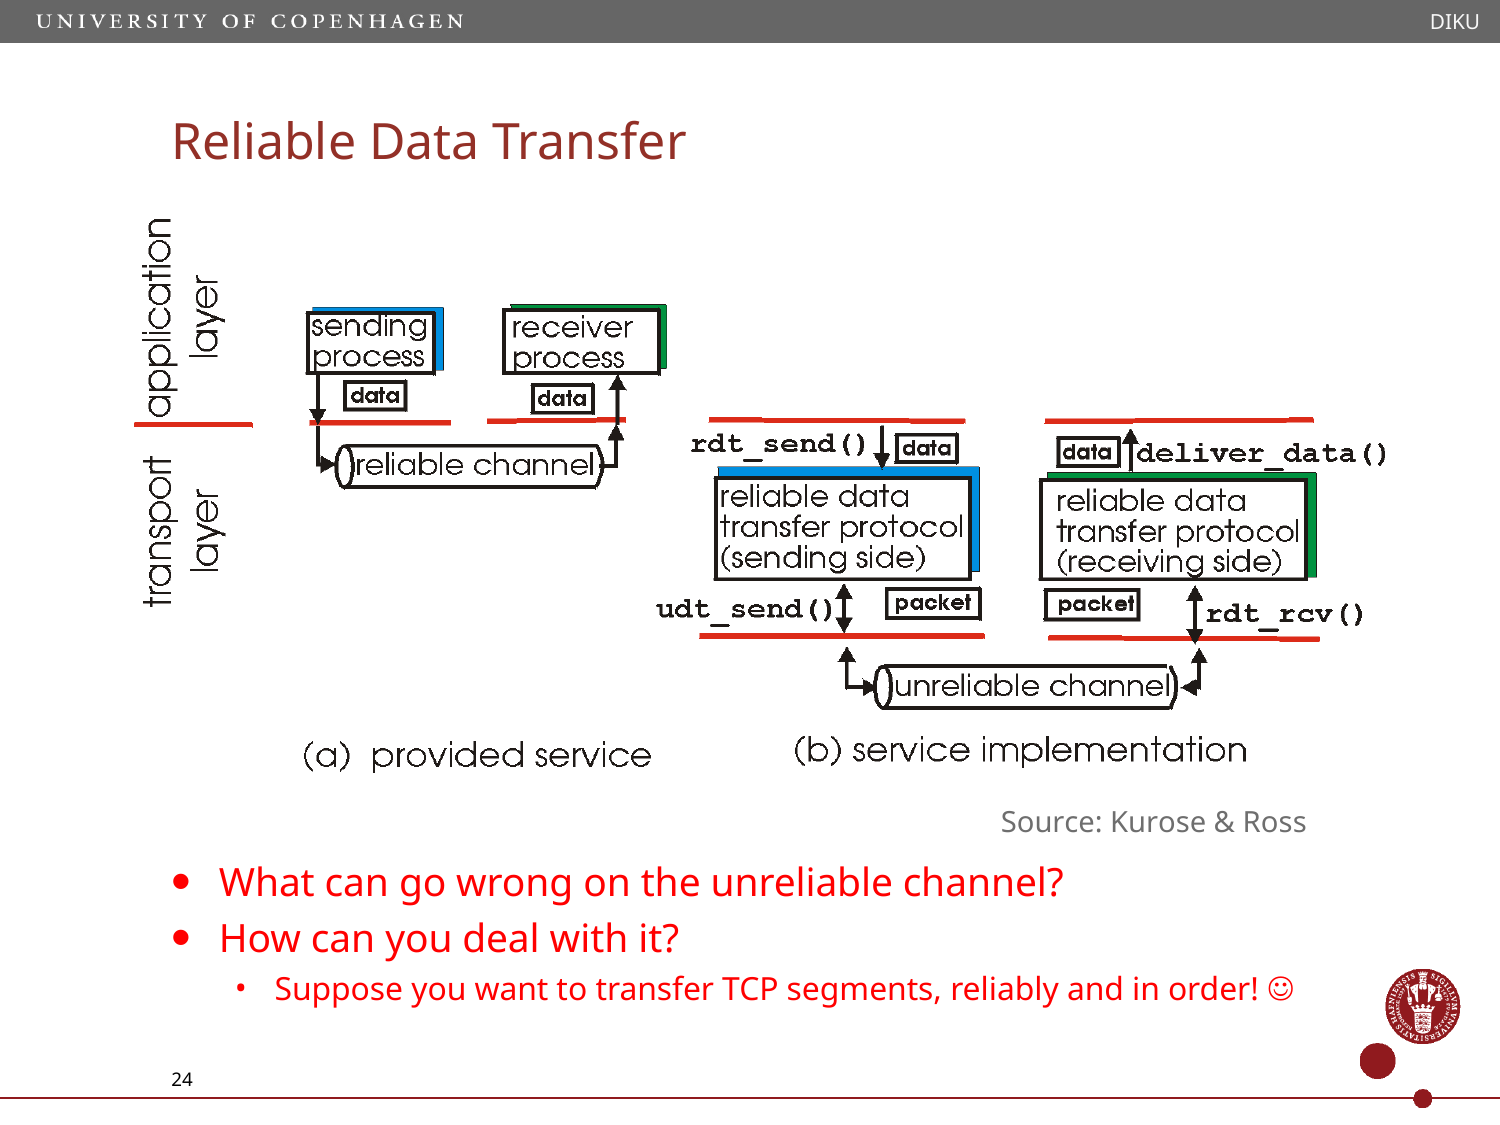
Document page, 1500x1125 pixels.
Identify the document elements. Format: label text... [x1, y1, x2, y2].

text_box <number> [171, 1067, 522, 1092]
picture [0, 910, 1500, 1122]
picture [134, 219, 1385, 773]
text_box Source: Kurose & Ross [986, 795, 1376, 846]
title Reliable Data Transfer [171, 75, 1329, 171]
list What can go wrong on the unreliable channel? How can you deal with it? Suppose you want to transfer TCP segments, reliably and in order!  [171, 857, 1329, 1035]
text_box DIKU [469, 0, 1495, 43]
